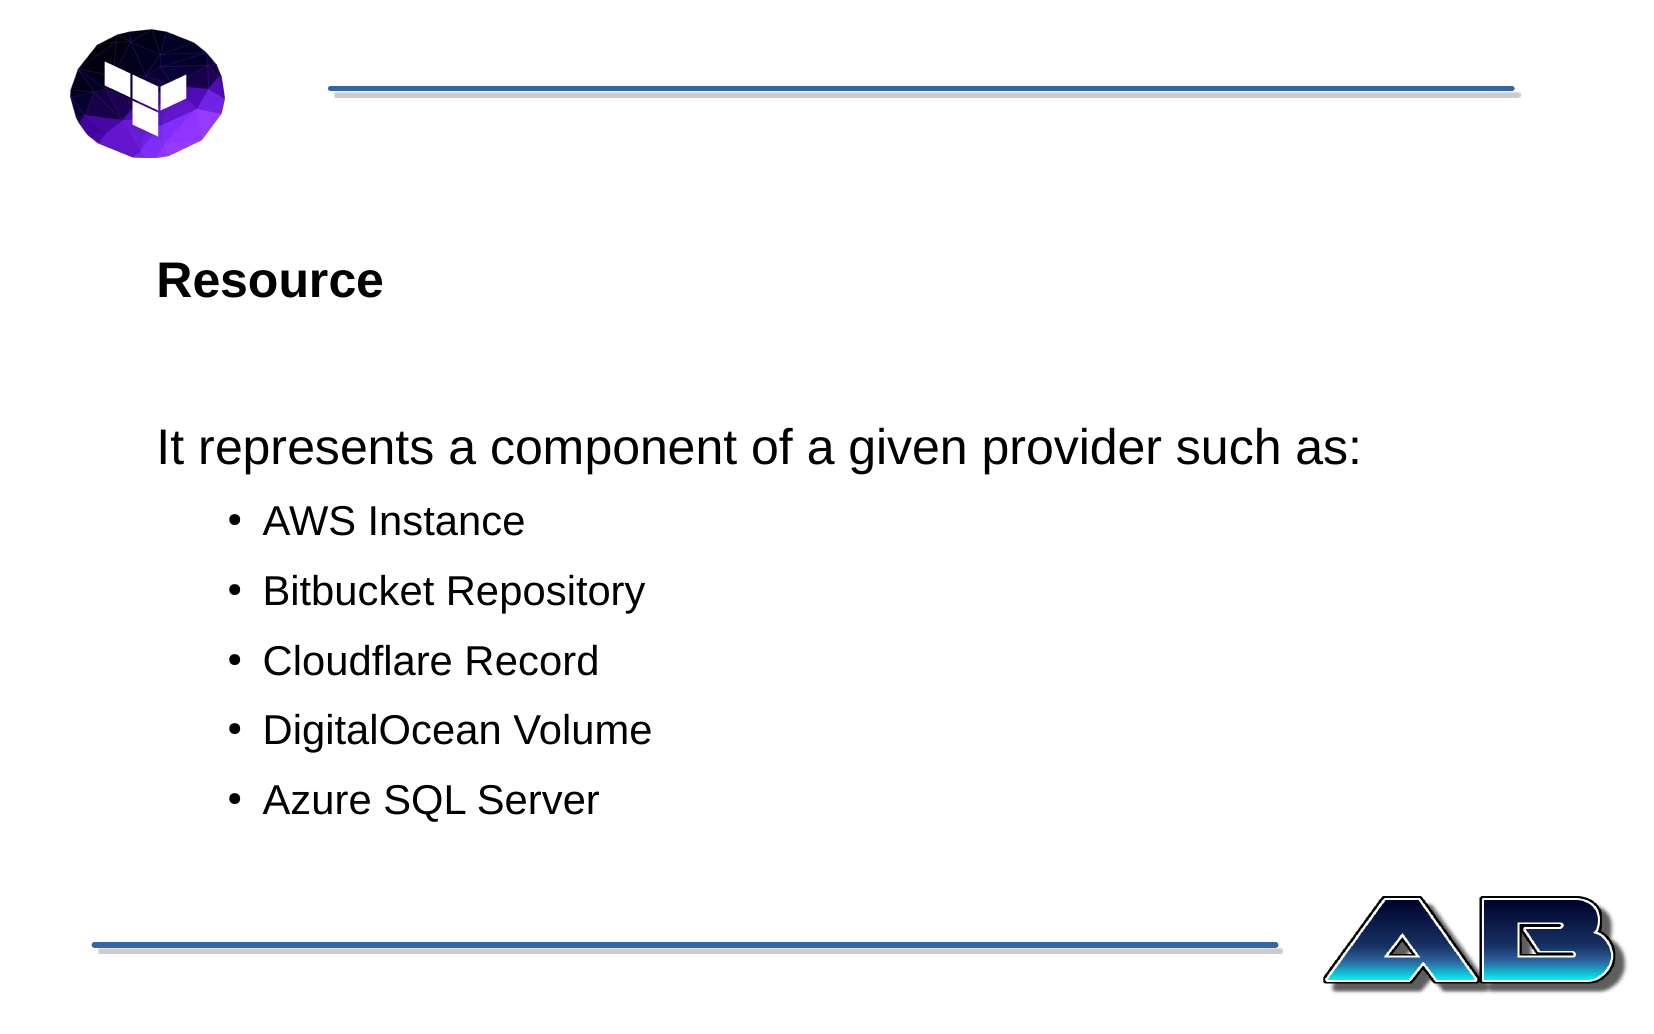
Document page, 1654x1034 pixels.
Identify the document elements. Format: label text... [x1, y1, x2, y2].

picture [1322, 896, 1630, 996]
picture [70, 29, 225, 158]
text_box Resource It represents a component of a given provider such as: AWS Instance Bitbucket Repository Cloudflare Record DigitalOcean Volume Azure SQL Server [141, 216, 1583, 930]
